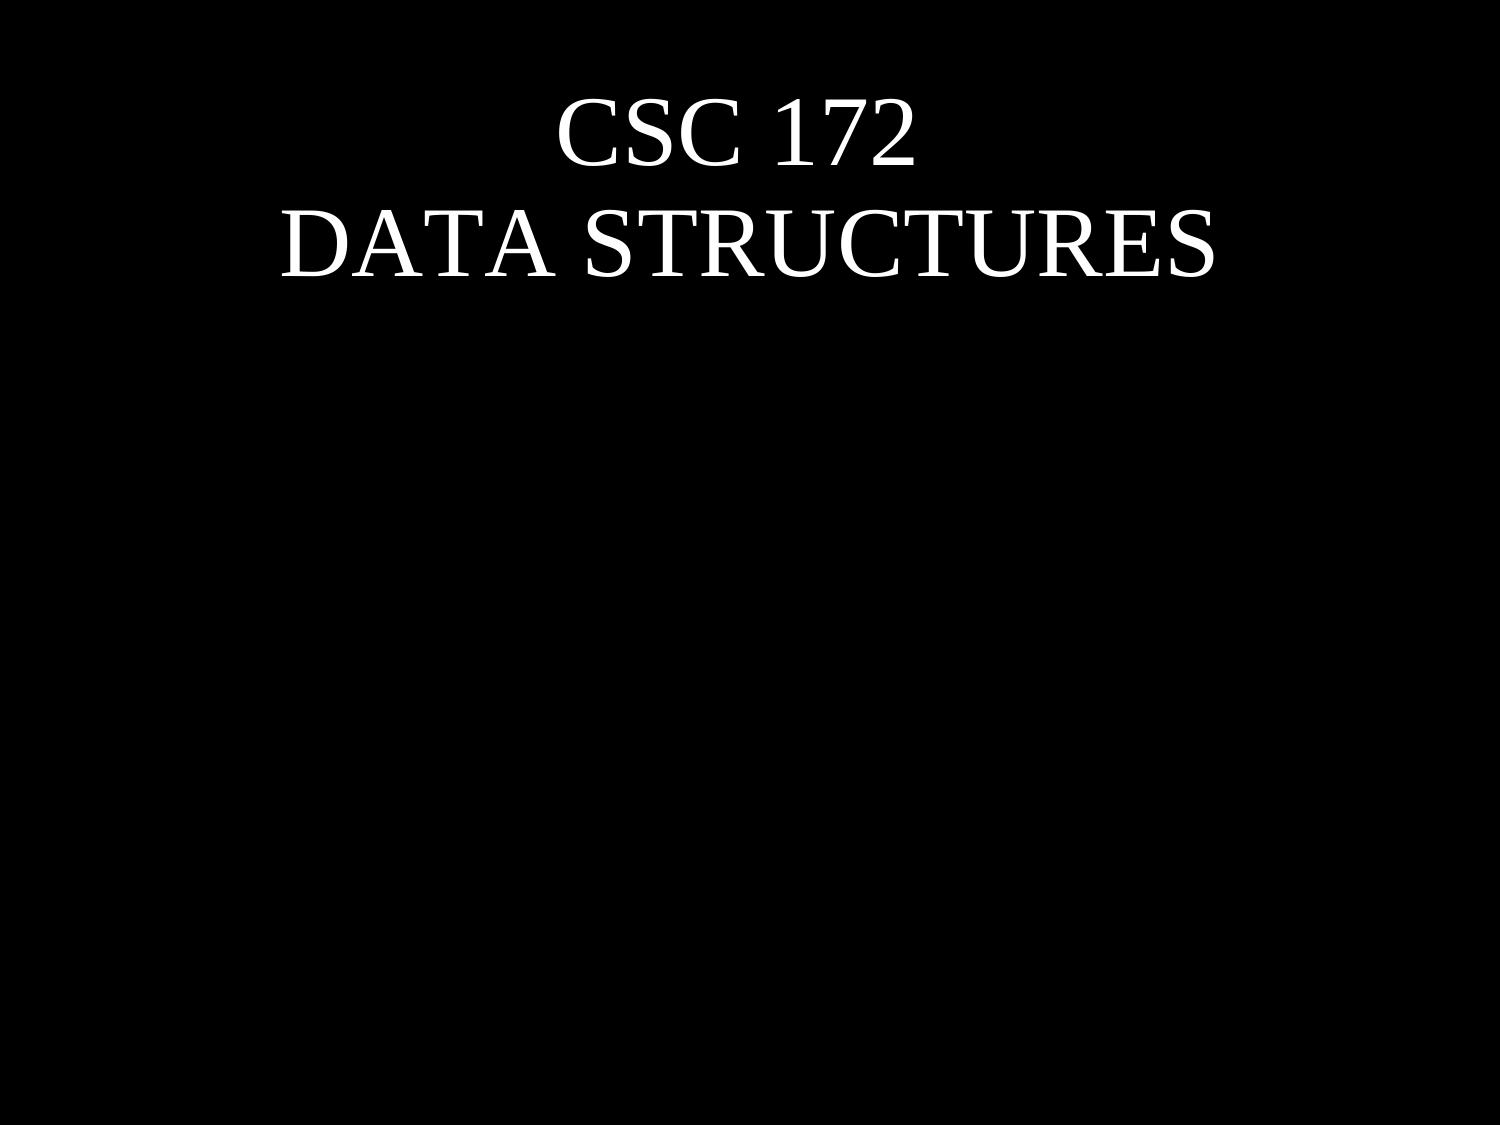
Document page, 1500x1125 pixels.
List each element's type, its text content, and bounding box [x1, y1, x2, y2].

title CSC 172 DATA STRUCTURES [75, 37, 1426, 338]
